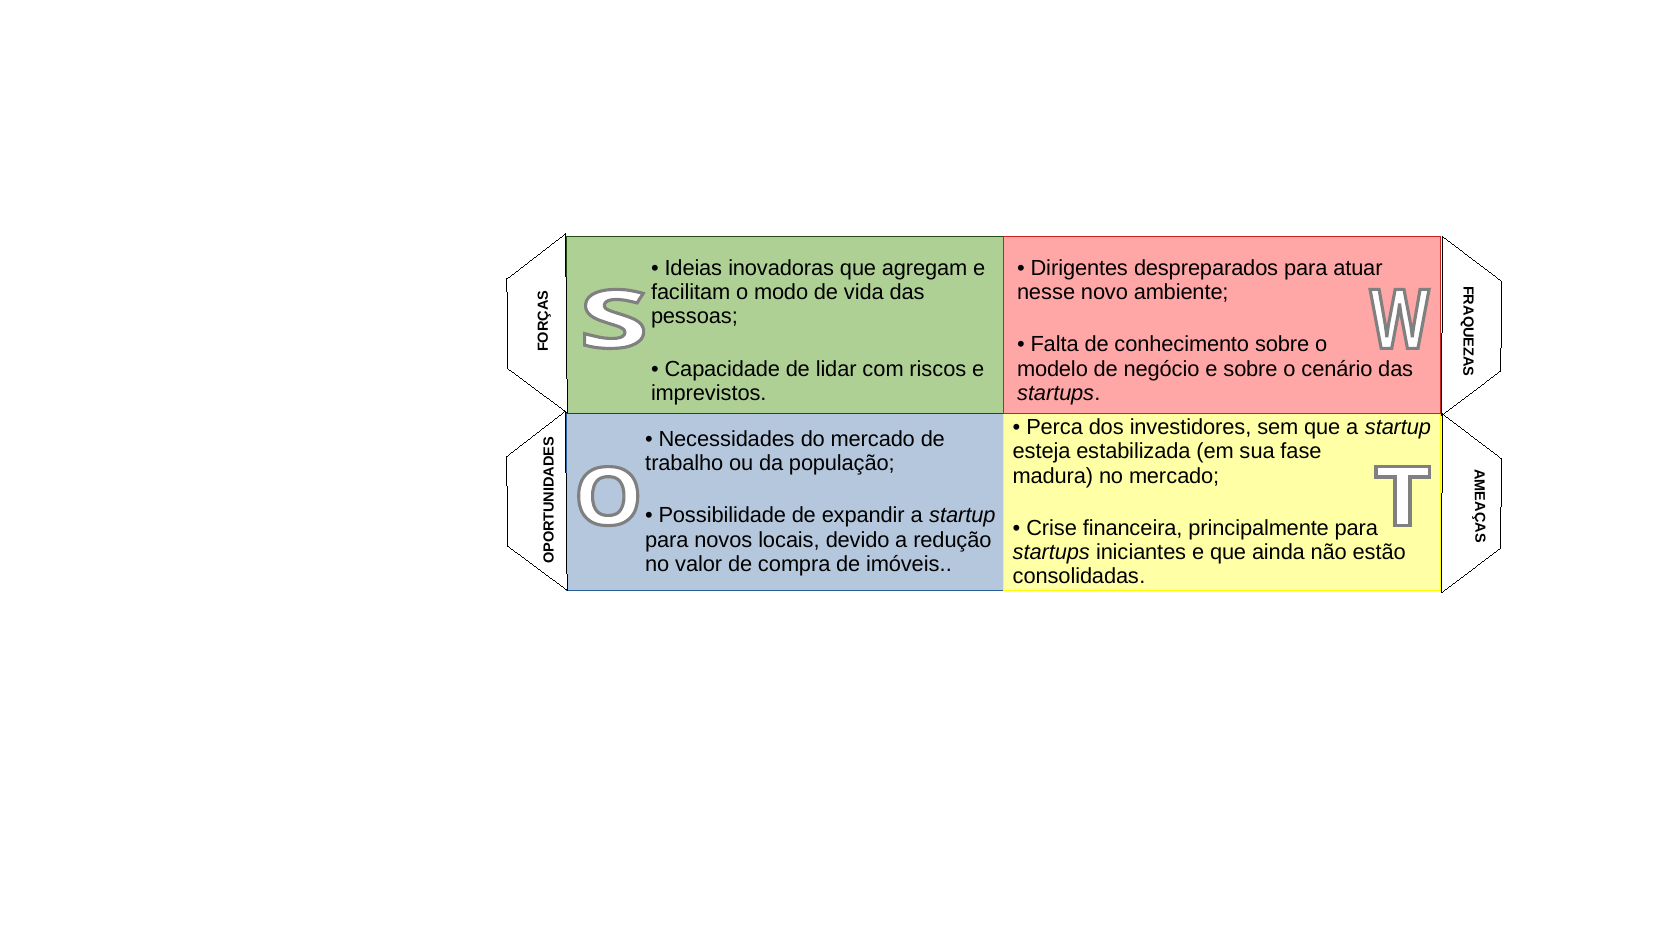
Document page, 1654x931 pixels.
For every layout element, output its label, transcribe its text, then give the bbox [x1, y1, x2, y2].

text_box OPORTUNIDADES [532, 401, 567, 579]
text_box FORÇAS [527, 259, 559, 367]
text_box [506, 436, 533, 565]
text_box FRAQUEZAS [1436, 271, 1485, 402]
text_box • Perca dos investidores, sem que a startup esteja estabilizada (em sua fase madura) no mercado; • Crise financeira, principalmente para startups iniciantes e que ainda não estão consolidadas. [998, 407, 1471, 608]
text_box [605, 300, 636, 319]
text_box S [584, 289, 636, 349]
text_box [593, 477, 623, 515]
text_box • Ideias inovadoras que agregam e facilitam o modo de vida das pessoas; • Capacidade de lidar com riscos e imprevistos. [636, 248, 1028, 414]
text_box • Dirigentes despreparados para atuar nesse novo ambiente; • Falta de conhecimento sobre o modelo de negócio e sobre o cenário das startups. [1028, 248, 1430, 407]
text_box [1471, 435, 1502, 551]
text_box O [578, 466, 630, 526]
text_box [1442, 236, 1502, 384]
text_box [506, 233, 1460, 591]
text_box • Necessidades do mercado de trabalho ou da população; • Possibilidade de expandir a startup para novos locais, devido a redução no valor de compra de imóveis.. [630, 419, 1022, 585]
text_box AMEAÇAS [1471, 454, 1497, 579]
